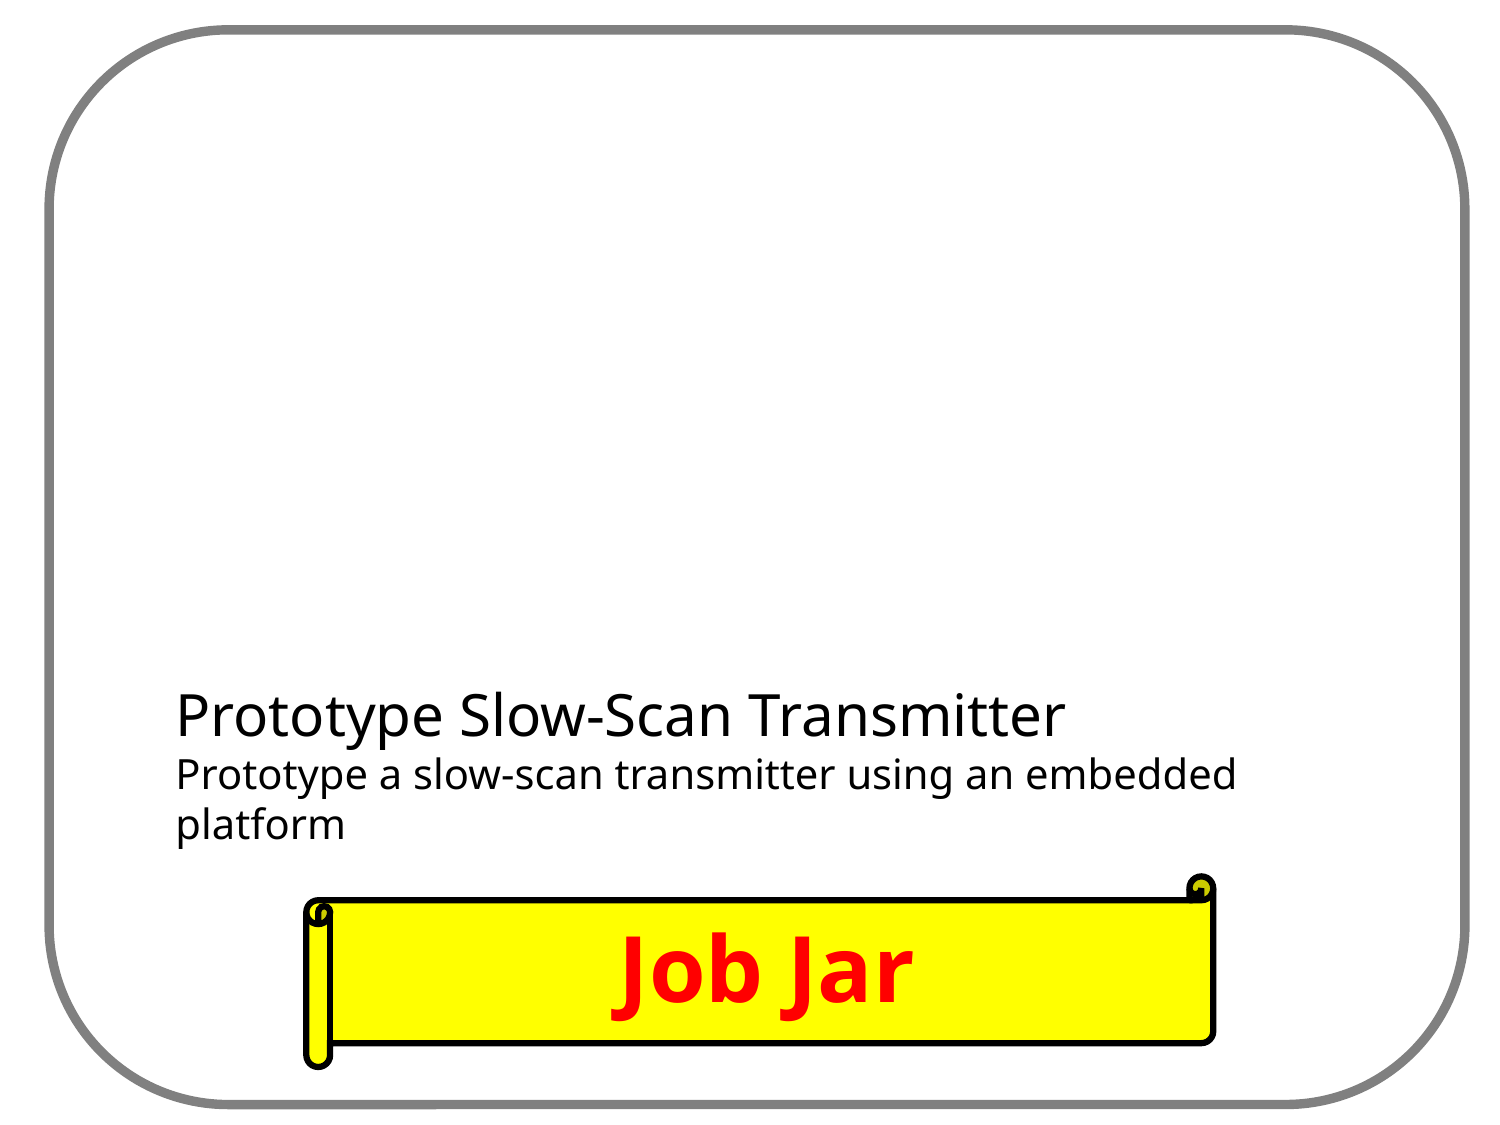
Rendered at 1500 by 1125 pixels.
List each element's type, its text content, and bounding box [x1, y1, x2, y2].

text_box [310, 876, 1214, 903]
text_box [306, 1028, 1214, 1068]
text_box Job Jar [260, 903, 1273, 1028]
text_box Prototype Slow-Scan Transmitter Prototype a slow-scan transmitter using an embedded platform [160, 670, 1360, 856]
